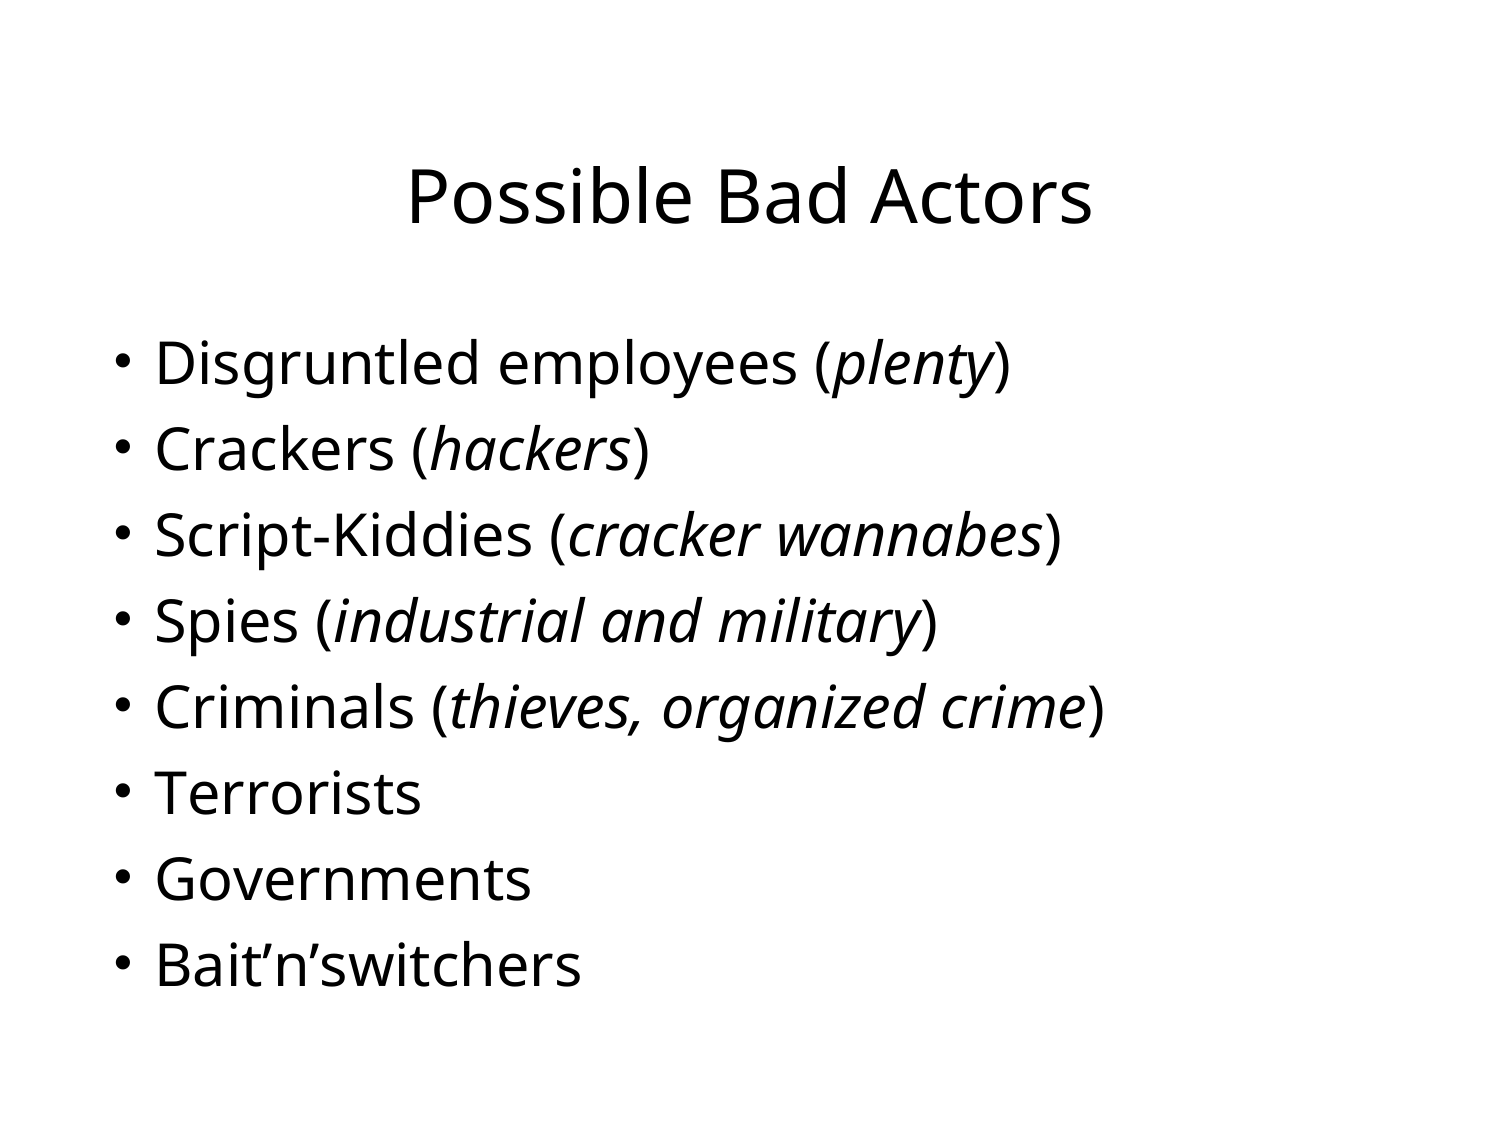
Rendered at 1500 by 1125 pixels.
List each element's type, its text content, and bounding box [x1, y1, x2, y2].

list Disgruntled employees (plenty)‏ Crackers (hackers)‏ Script-Kiddies (cracker wannabes)‏ Spies (industrial and military)‏ Criminals (thieves, organized crime)‏ Terrorists Governments Bait’n’switchers [112, 324, 1388, 1000]
title Possible Bad Actors [112, 99, 1388, 288]
